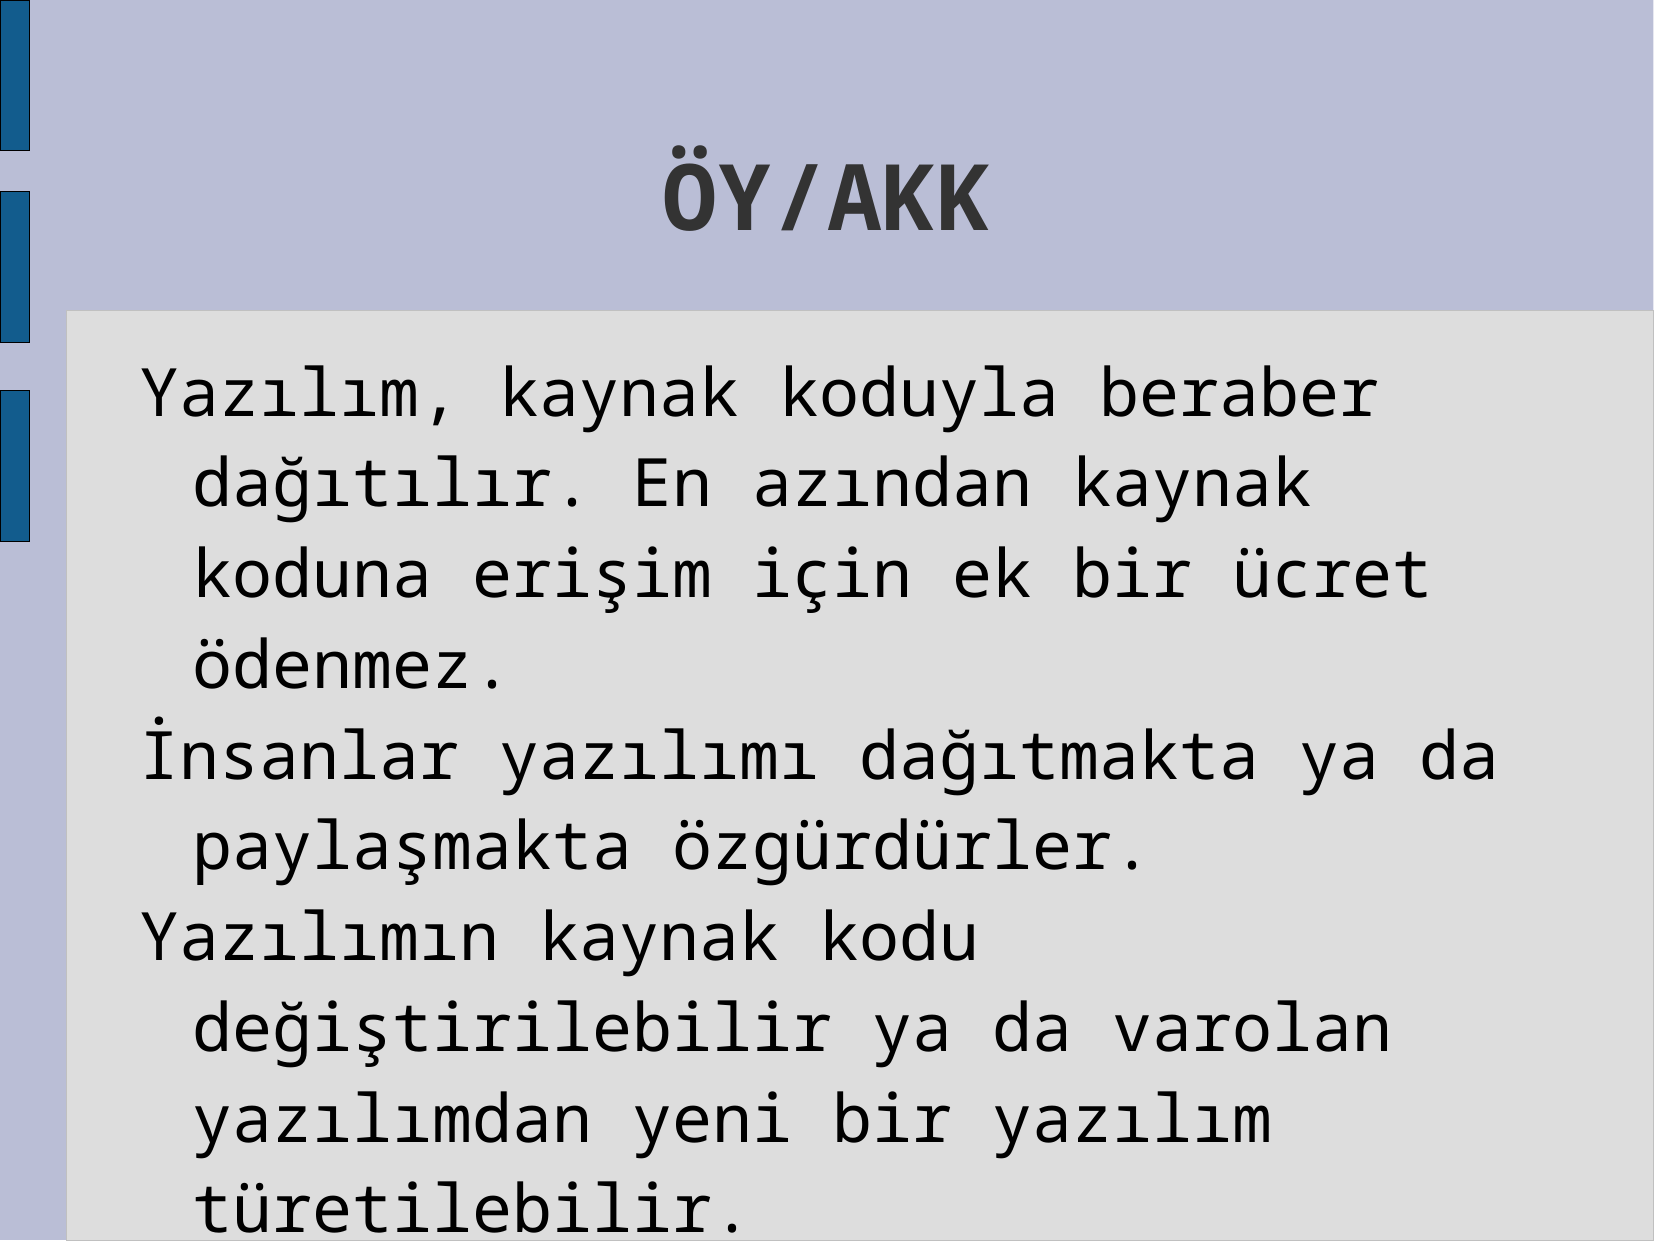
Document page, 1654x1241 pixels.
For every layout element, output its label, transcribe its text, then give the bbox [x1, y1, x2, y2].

title ÖY/AKK [121, 91, 1534, 299]
list Yazılım, kaynak koduyla beraber dağıtılır. En azından kaynak koduna erişim için ek bir ücret ödenmez. İnsanlar yazılımı dağıtmakta ya da paylaşmakta özgürdürler. Yazılımın kaynak kodu değiştirilebilir ya da varolan yazılımdan yeni bir yazılım türetilebilir. [121, 344, 1534, 1127]
